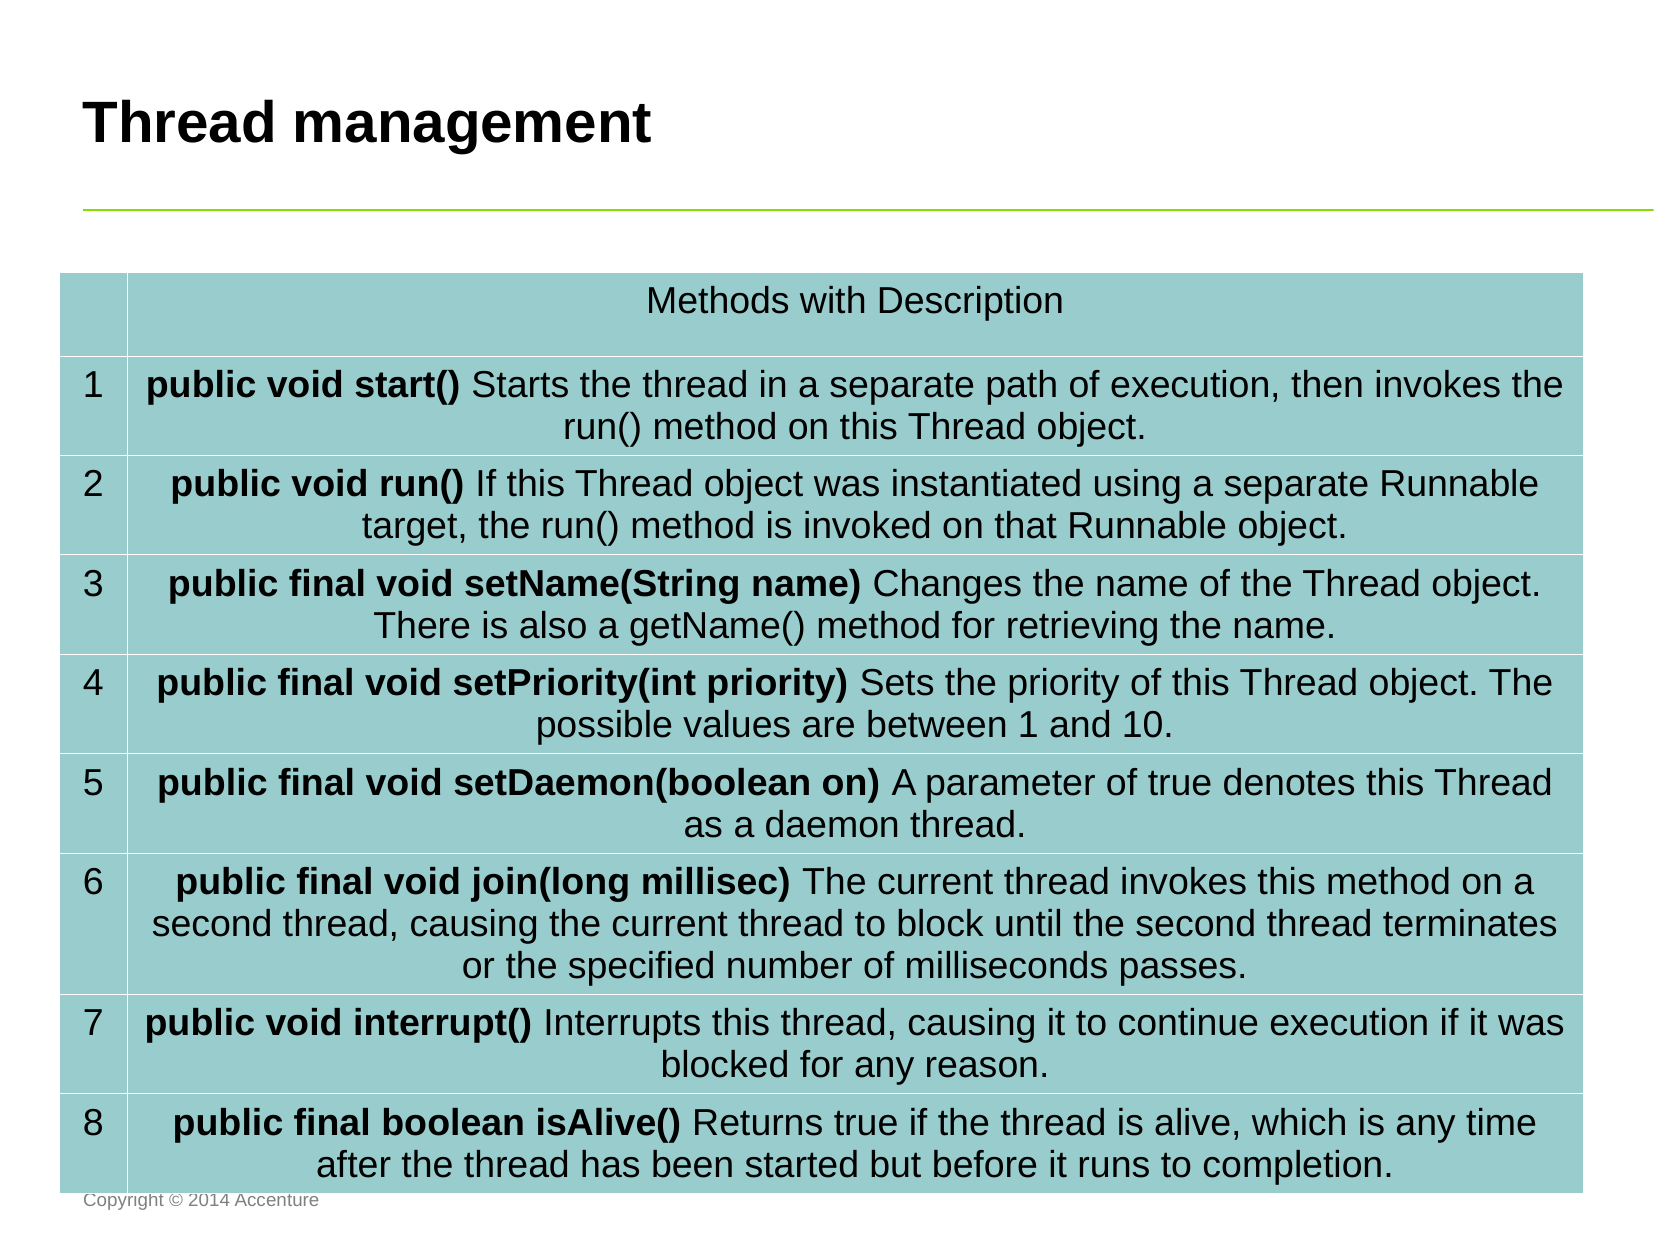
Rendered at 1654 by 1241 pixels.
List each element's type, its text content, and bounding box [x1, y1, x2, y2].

table_cell public final void join(long millisec) The current thread invokes this method on a second thread, causing the current thread to block until the second thread terminates or the specified number of milliseconds passes. [128, 854, 1583, 994]
table_cell 7 [60, 995, 127, 1093]
table_cell 1 [60, 357, 127, 455]
table_cell 4 [60, 655, 127, 753]
table_cell public void interrupt() Interrupts this thread, causing it to continue execution if it was blocked for any reason. [128, 995, 1583, 1093]
table_cell 3 [60, 555, 127, 654]
table_header Methods with Description [128, 273, 1583, 356]
table_cell public void start() Starts the thread in a separate path of execution, then invokes the run() method on this Thread object. [128, 357, 1583, 455]
table_cell 6 [60, 854, 127, 994]
table_cell 5 [60, 754, 127, 853]
table_cell 8 [60, 1094, 127, 1193]
table_header [60, 273, 127, 356]
table_cell public void run() If this Thread object was instantiated using a separate Runnable target, the run() method is invoked on that Runnable object. [128, 456, 1583, 554]
table_cell public final void setPriority(int priority) Sets the priority of this Thread object. The possible values are between 1 and 10. [128, 655, 1583, 753]
table_cell public final boolean isAlive() Returns true if the thread is alive, which is any time after the thread has been started but before it runs to completion. [128, 1094, 1583, 1193]
table_cell 2 [60, 456, 127, 554]
table_cell public final void setName(String name) Changes the name of the Thread object. There is also a getName() method for retrieving the name. [128, 555, 1583, 654]
table_cell public final void setDaemon(boolean on) A parameter of true denotes this Thread as a daemon thread. [128, 754, 1583, 853]
title Thread management [82, 49, 1571, 196]
